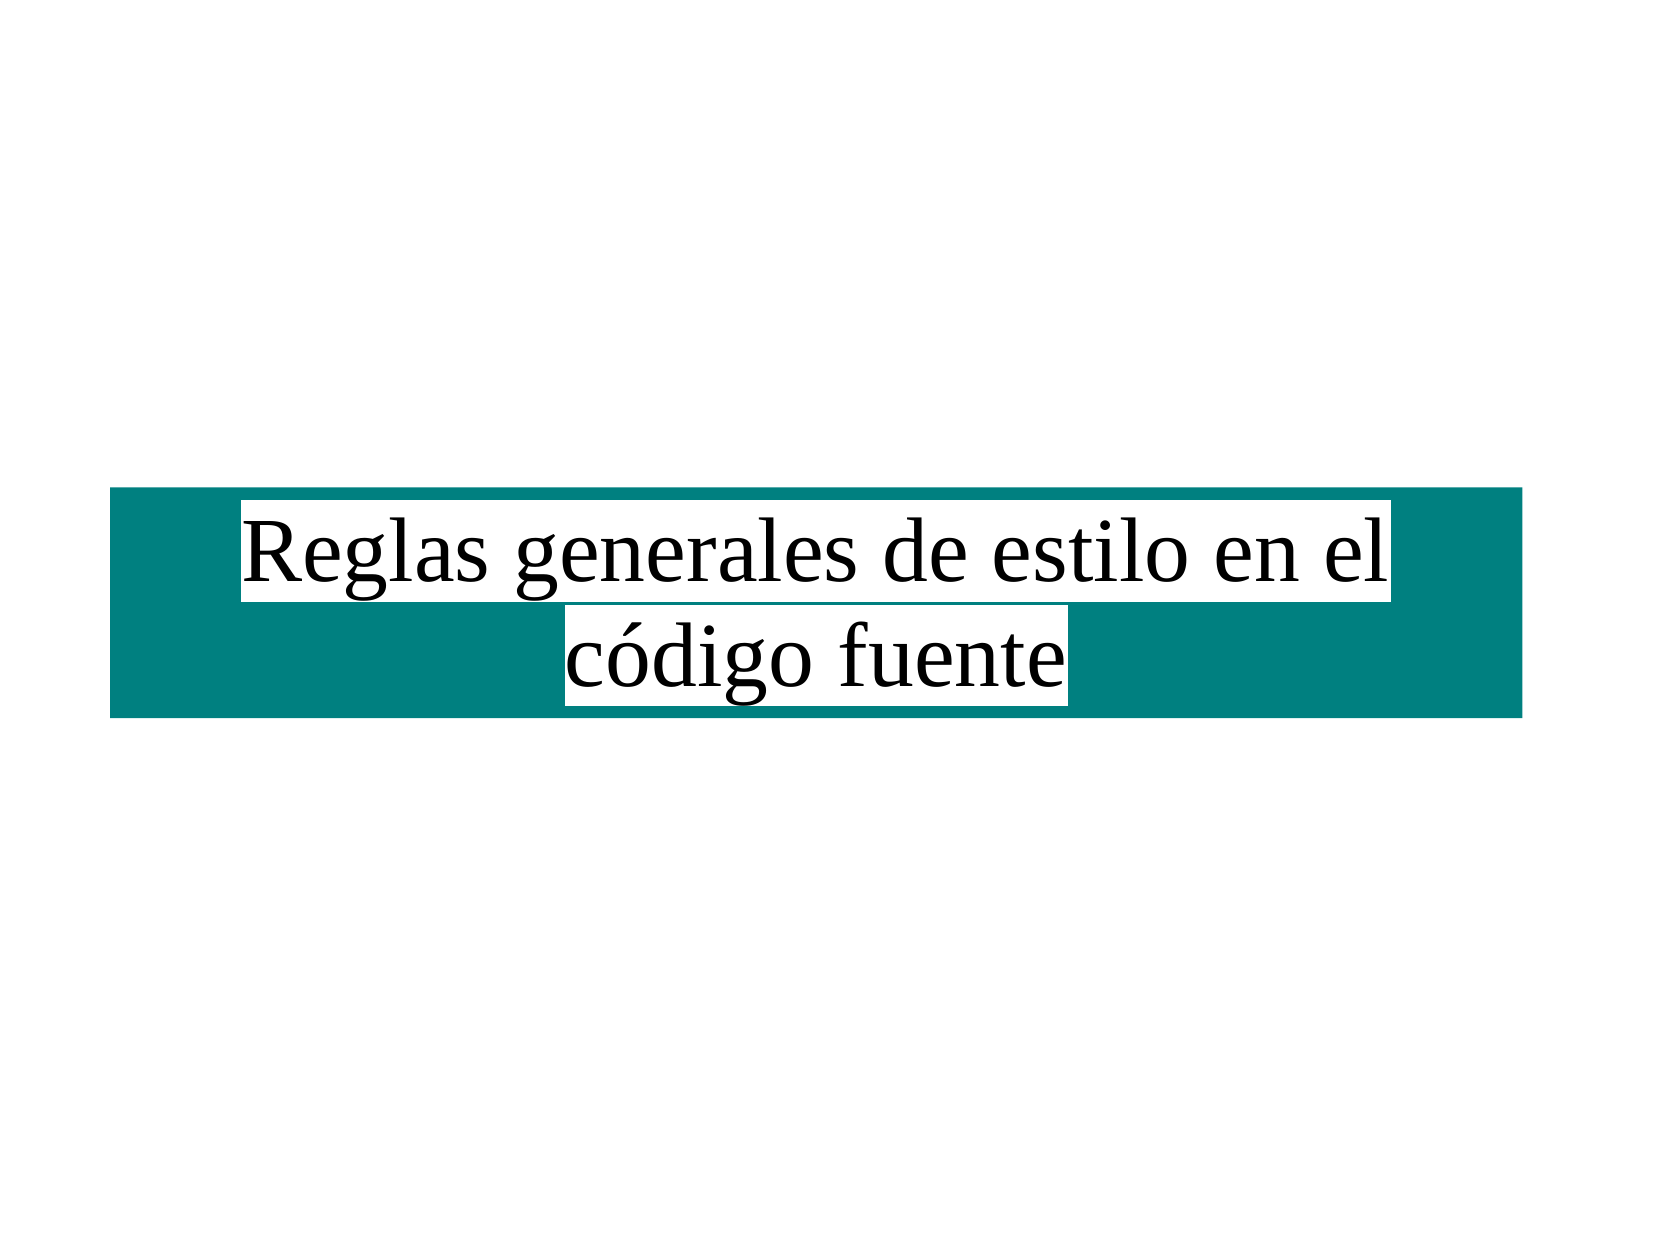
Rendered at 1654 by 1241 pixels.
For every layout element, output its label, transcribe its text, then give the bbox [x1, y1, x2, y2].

title Reglas generales de estilo en el código fuente [110, 487, 1523, 719]
